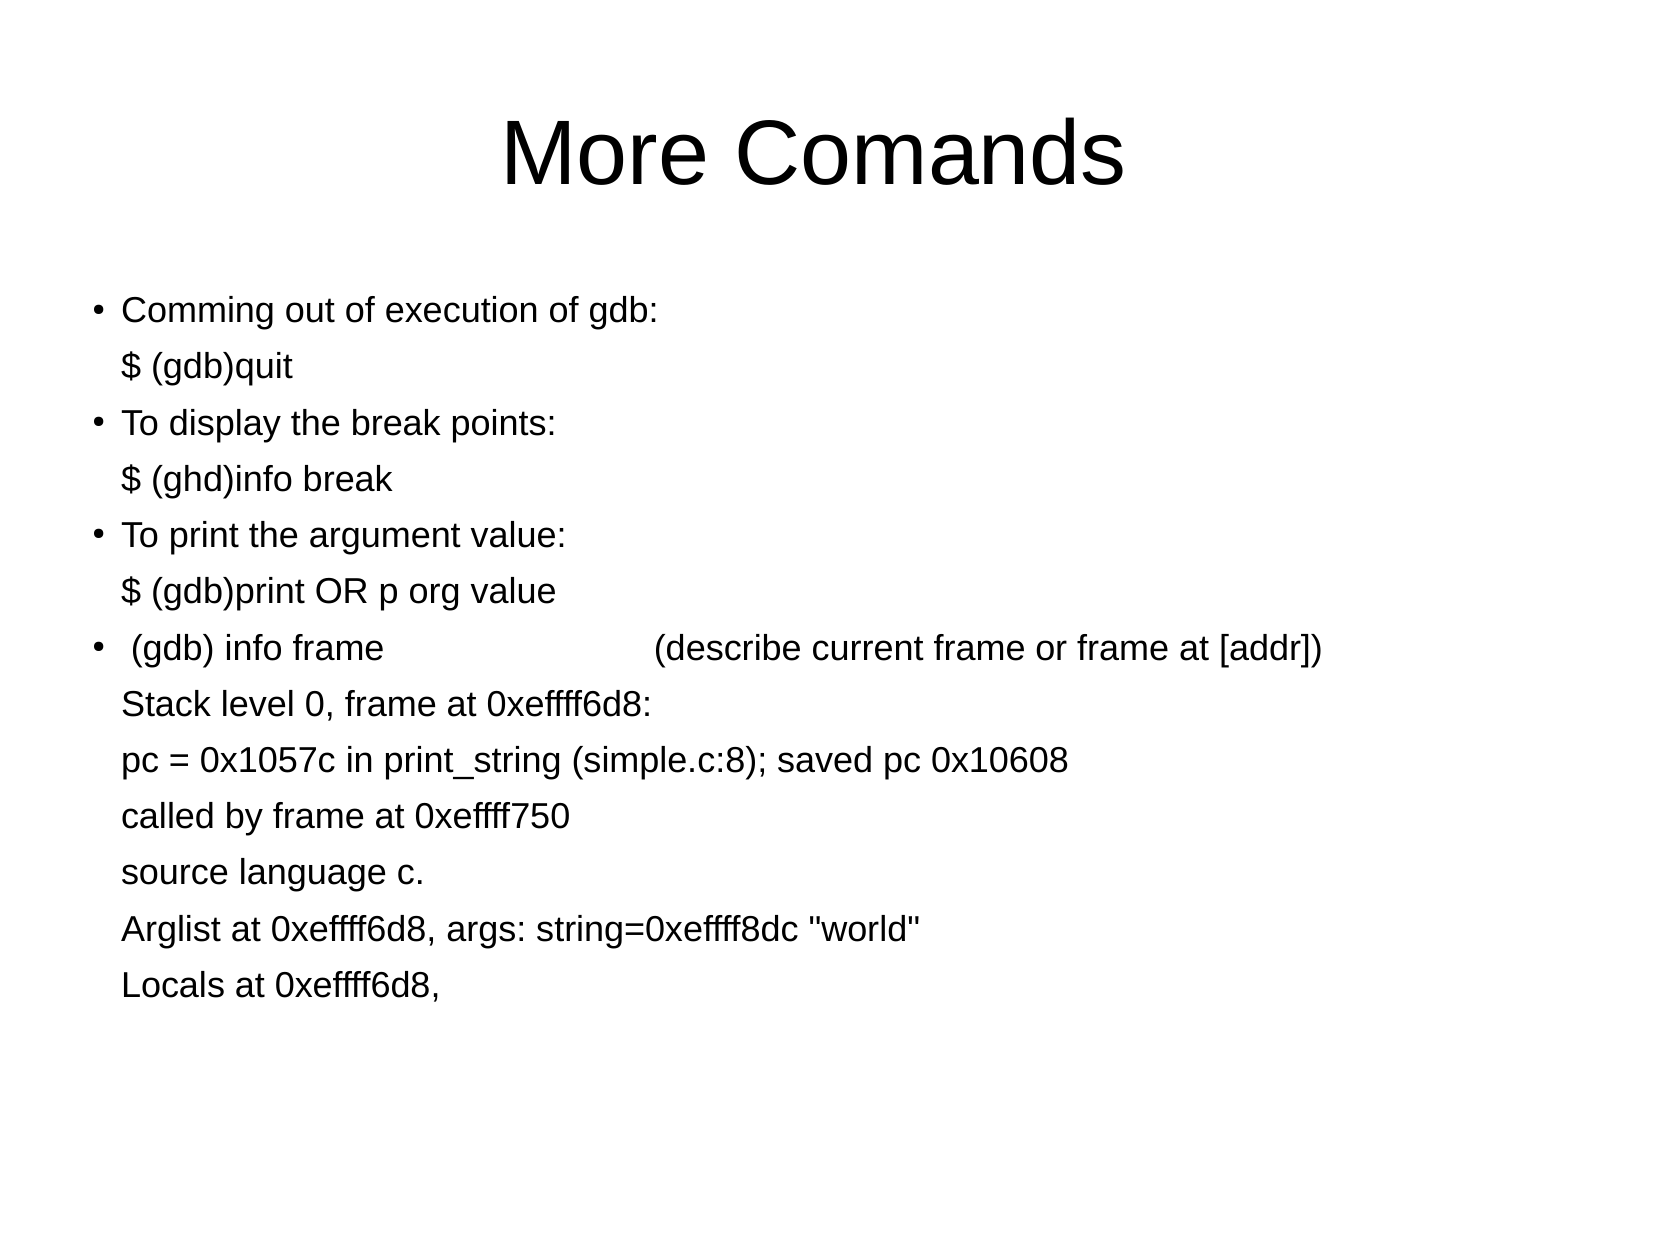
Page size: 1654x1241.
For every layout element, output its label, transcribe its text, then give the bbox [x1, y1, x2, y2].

list Comming out of execution of gdb: $ (gdb)quit To display the break points: $ (ghd)info break To print the argument value: $ (gdb)print OR p org value (gdb) info frame (describe current frame or frame at [addr]) Stack level 0, frame at 0xeffff6d8: pc = 0x1057c in print_string (simple.c:8); saved pc 0x10608 called by frame at 0xeffff750 source language c. Arglist at 0xeffff6d8, args: string=0xeffff8dc "world" Locals at 0xeffff6d8, [82, 290, 1538, 1010]
title More Comands [82, 49, 1571, 257]
